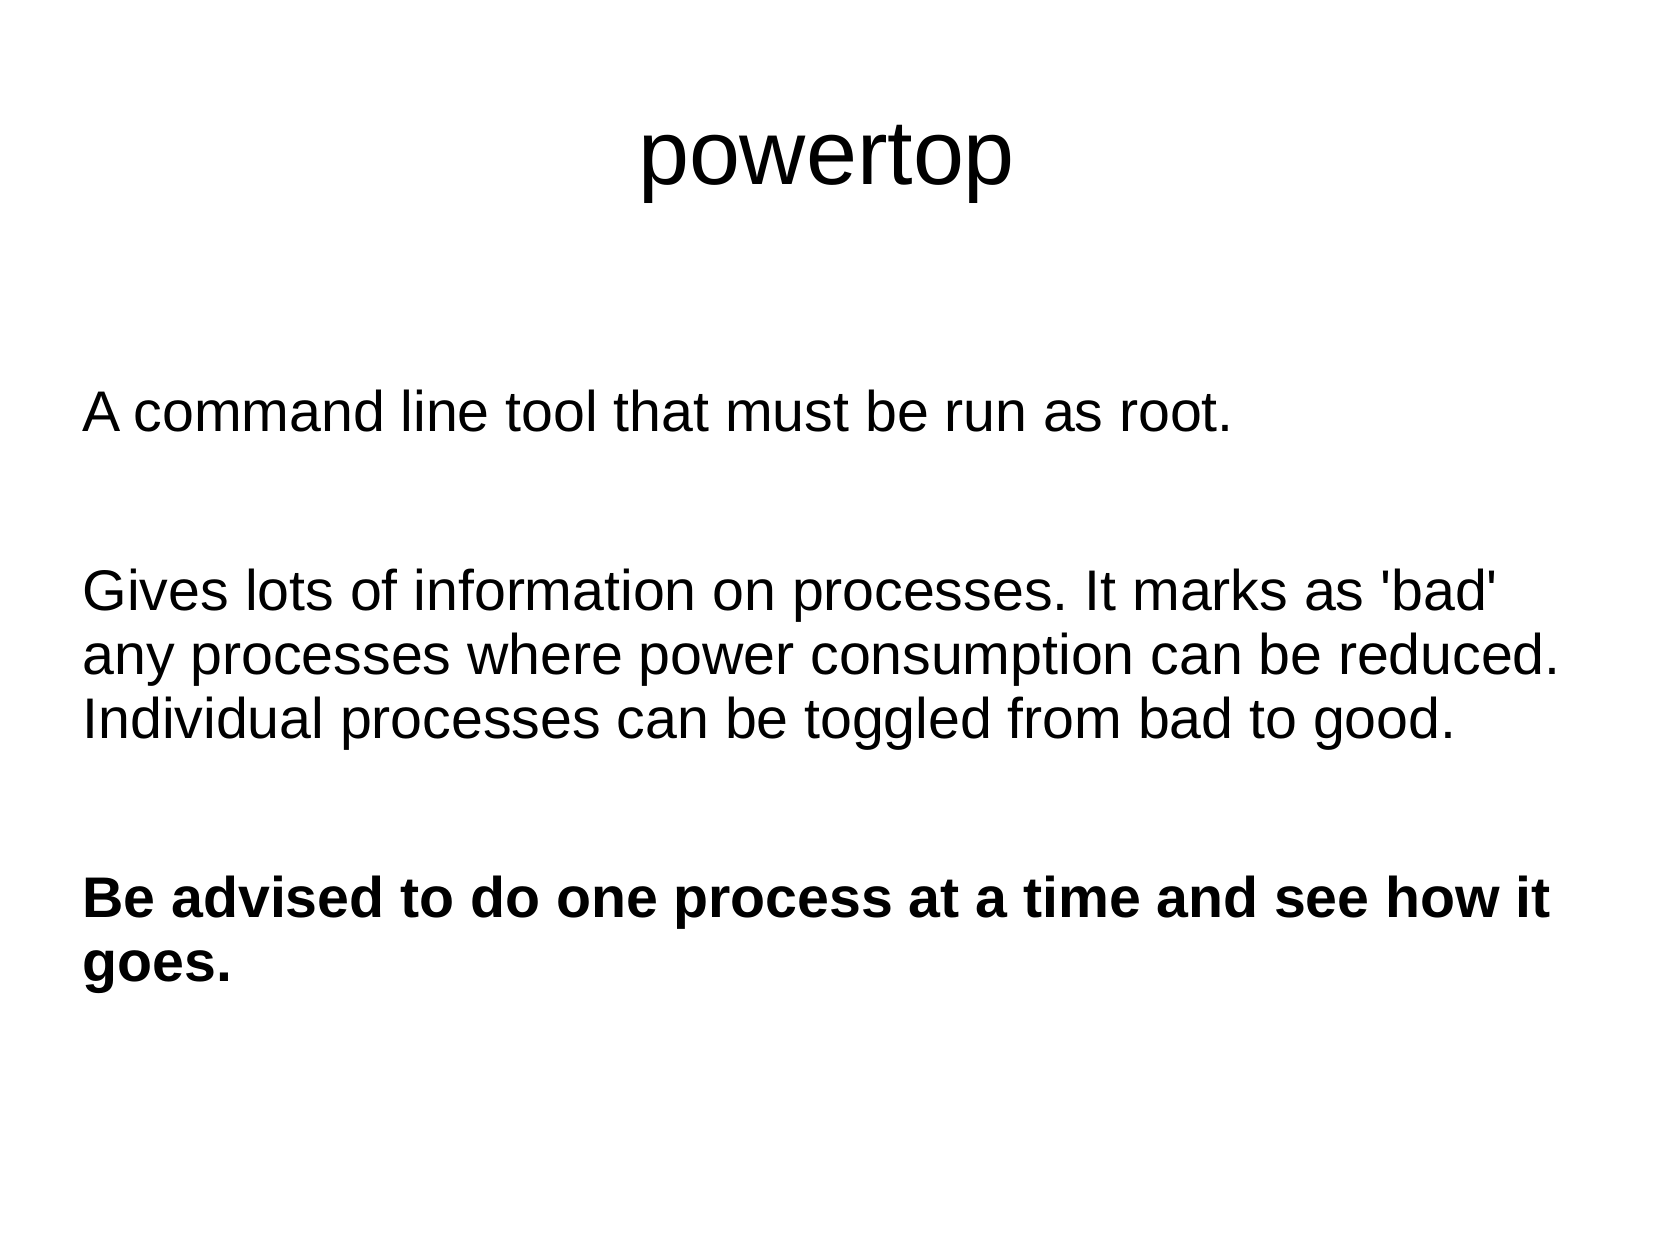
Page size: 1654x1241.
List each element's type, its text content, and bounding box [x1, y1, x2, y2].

title powertop [82, 49, 1571, 257]
list A command line tool that must be run as root. Gives lots of information on processes. It marks as 'bad' any processes where power consumption can be reduced. Individual processes can be toggled from bad to good. Be advised to do one process at a time and see how it goes. [82, 290, 1571, 1010]
